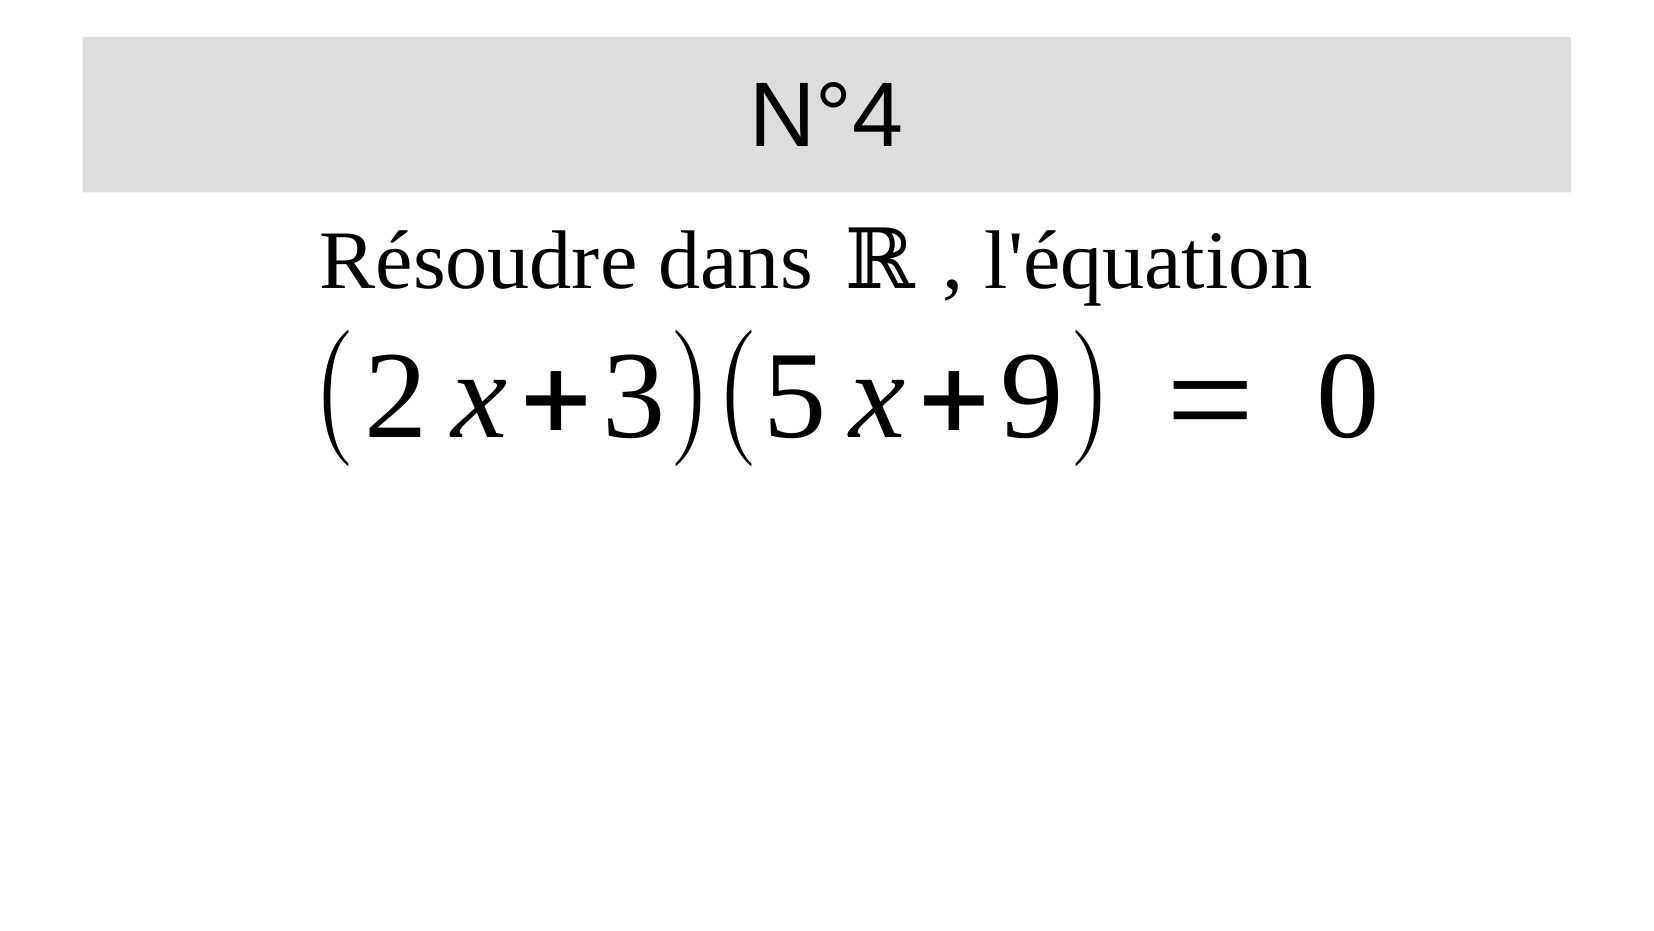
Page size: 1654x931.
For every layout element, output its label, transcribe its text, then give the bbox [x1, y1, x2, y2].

title N°4 [82, 37, 1571, 193]
chart [307, 322, 1388, 473]
chart [311, 214, 1323, 308]
